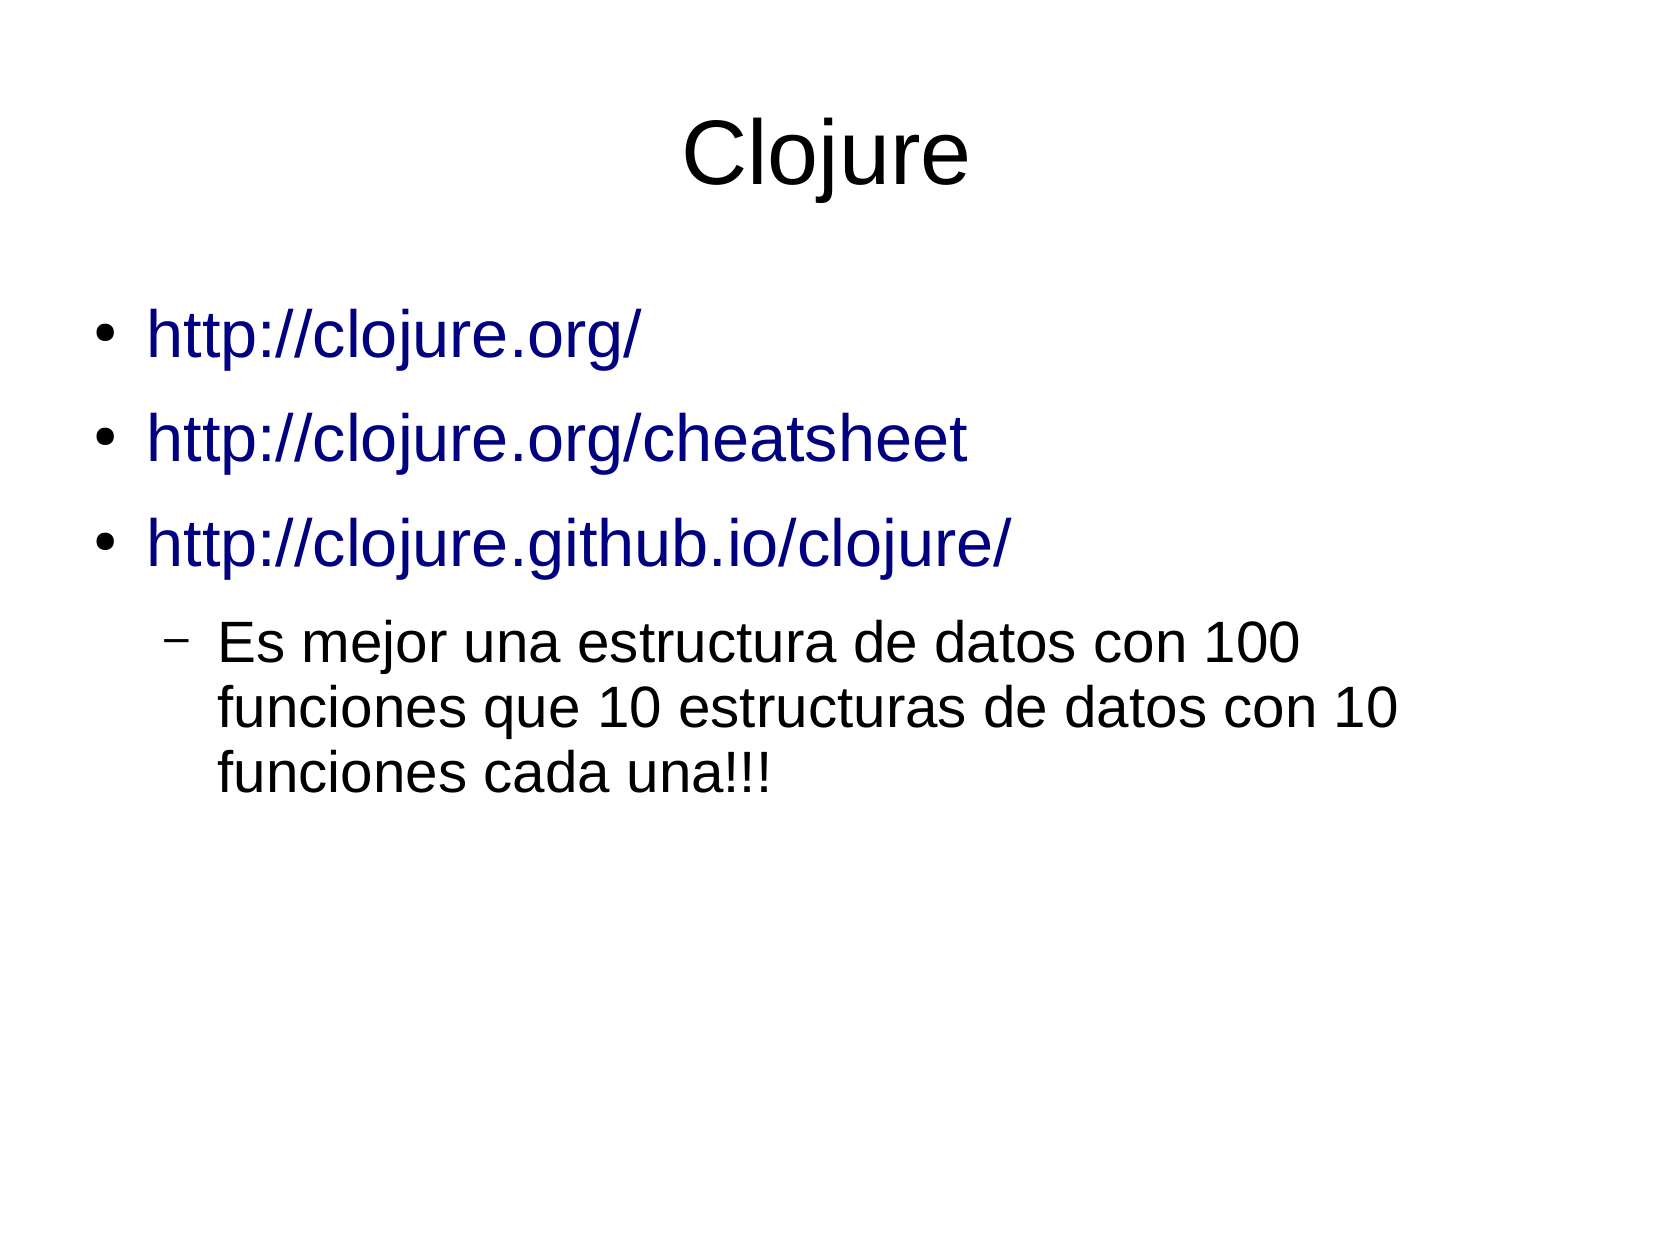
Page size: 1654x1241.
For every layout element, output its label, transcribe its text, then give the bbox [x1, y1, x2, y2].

list http://clojure.org/ http://clojure.org/cheatsheet http://clojure.github.io/clojure/ Es mejor una estructura de datos con 100 funciones que 10 estructuras de datos con 10 funciones cada una!!! [75, 297, 1564, 1017]
title Clojure [82, 49, 1571, 257]
